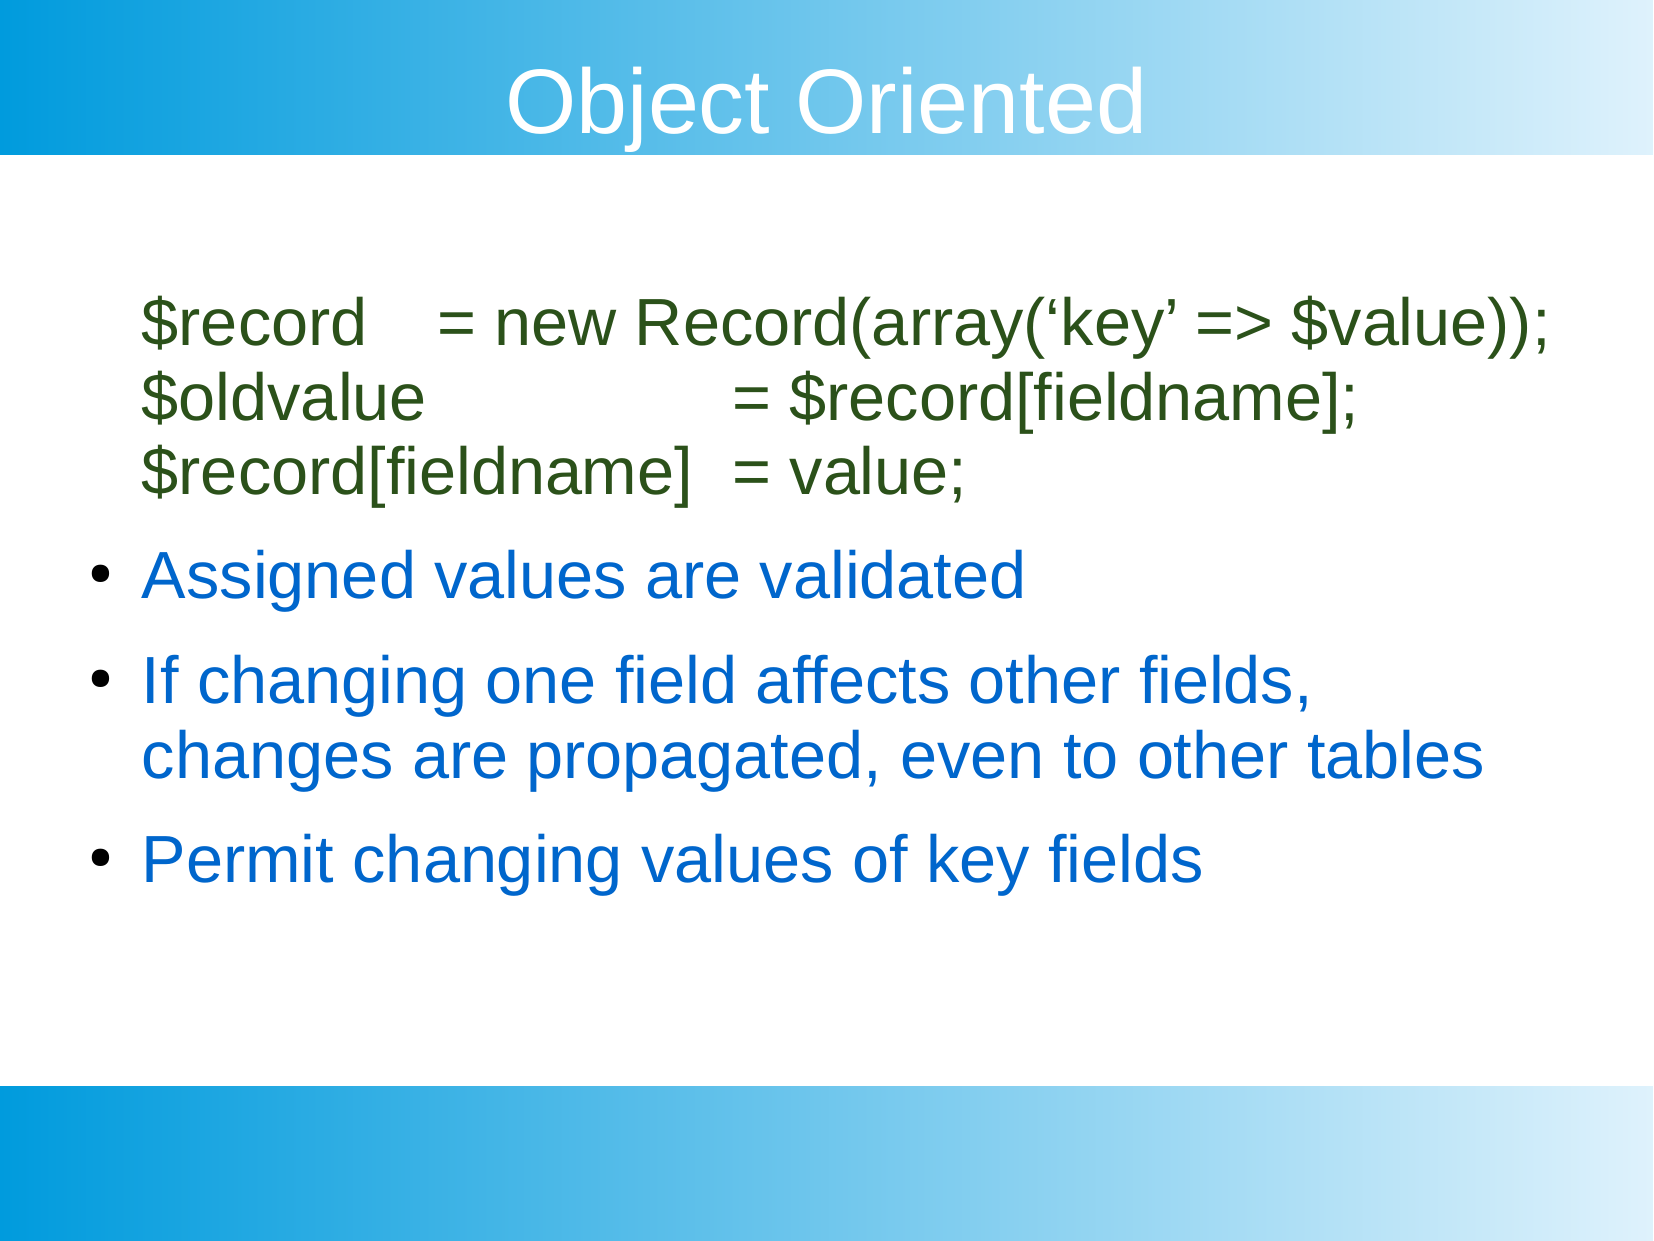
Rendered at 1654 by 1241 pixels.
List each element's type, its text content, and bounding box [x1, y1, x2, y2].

title Object Oriented [82, 49, 1571, 155]
list $record = new Record(array(‘key’ => $value)); $oldvalue = $record[fieldname]; $record[fieldname] = value; Assigned values are validated If changing one field affects other fields, changes are propagated, even to other tables Permit changing values of key fields [70, 284, 1560, 1004]
